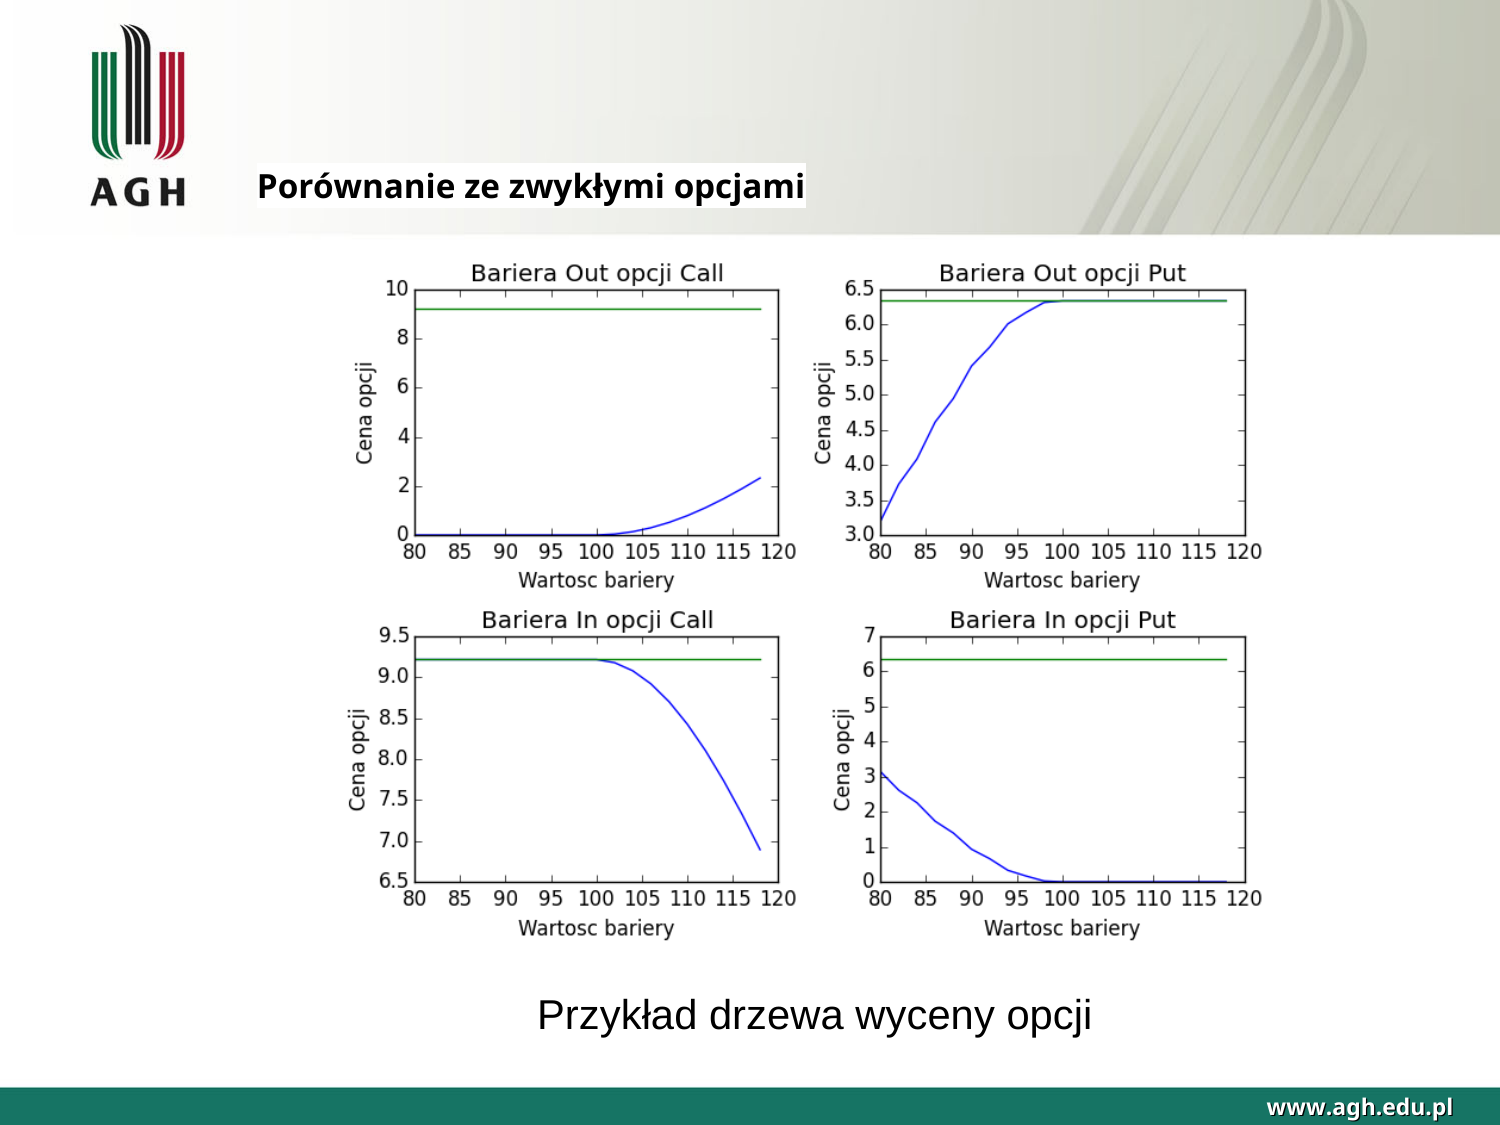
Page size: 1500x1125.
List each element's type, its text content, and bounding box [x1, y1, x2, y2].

text_box www.agh.edu.pl [1251, 1084, 1500, 1125]
title Porównanie ze zwykłymi opcjami [242, 137, 1436, 233]
picture [0, 0, 1500, 1125]
text_box Przykład drzewa wyceny opcji [330, 980, 1300, 1046]
